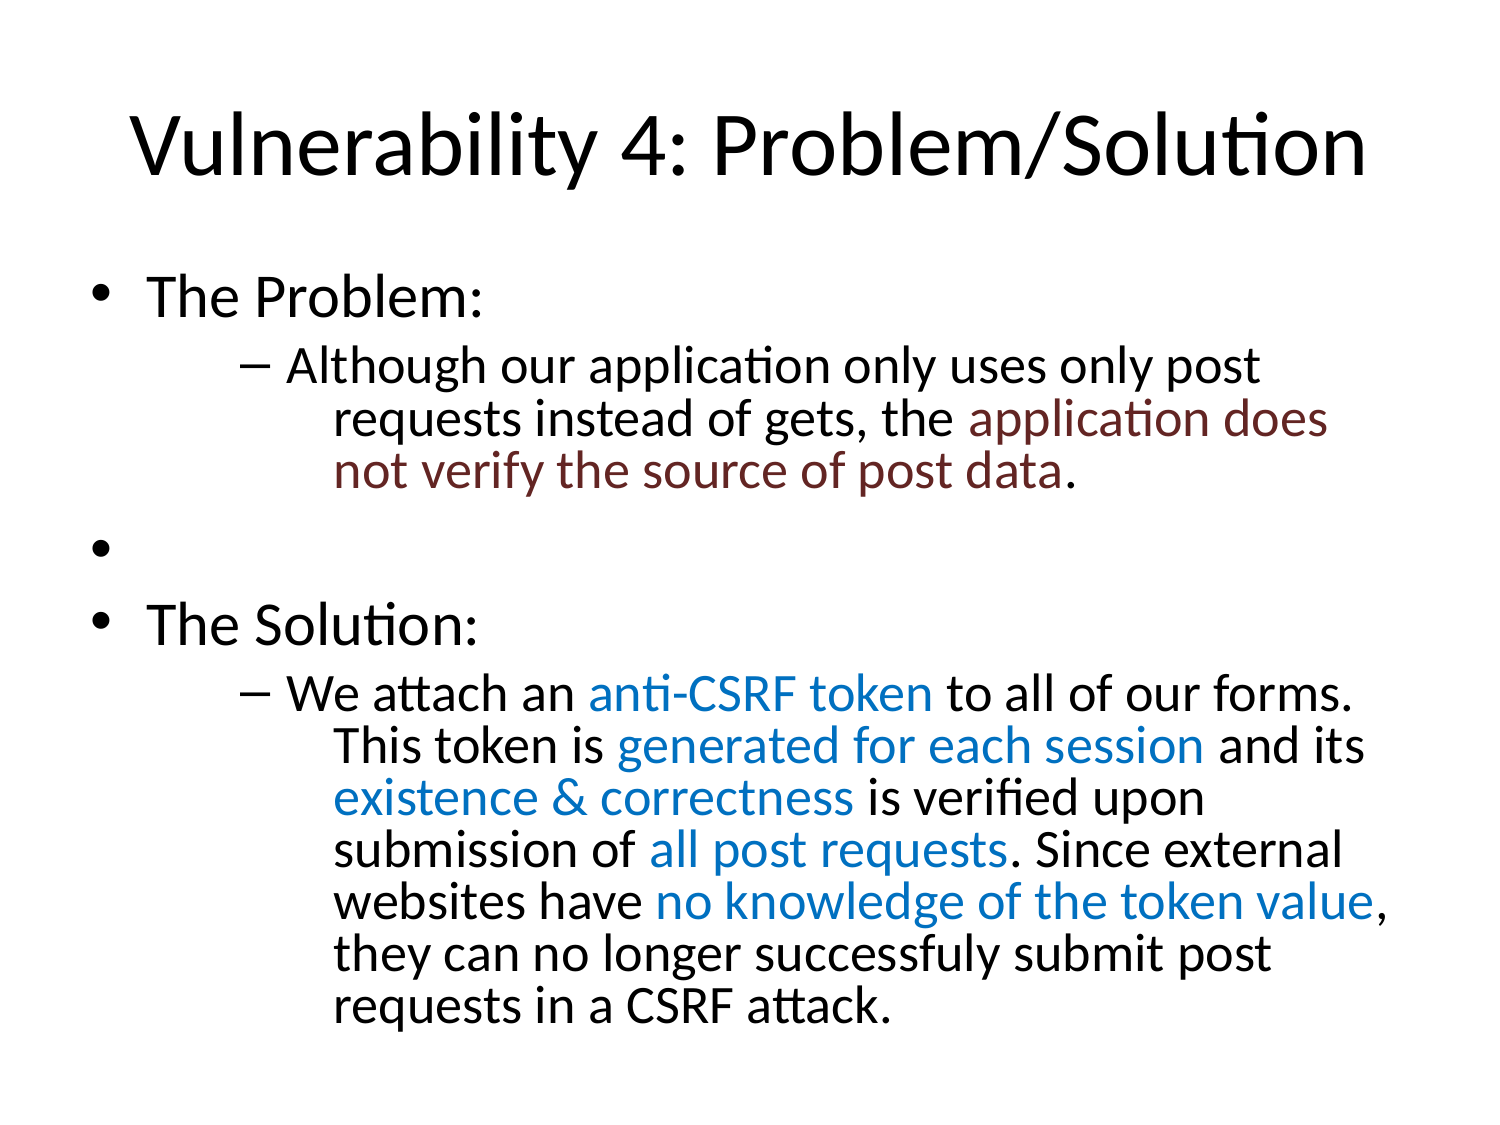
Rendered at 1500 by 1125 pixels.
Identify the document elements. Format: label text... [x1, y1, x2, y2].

title Vulnerability 4: Problem/Solution [75, 45, 1426, 233]
list The Problem: Although our application only uses only post requests instead of gets, the application does not verify the source of post data. The Solution: We attach an anti-CSRF token to all of our forms. This token is generated for each session and its existence & correctness is verified upon submission of all post requests. Since external websites have no knowledge of the token value, they can no longer successfuly submit post requests in a CSRF attack. [75, 262, 1426, 1047]
